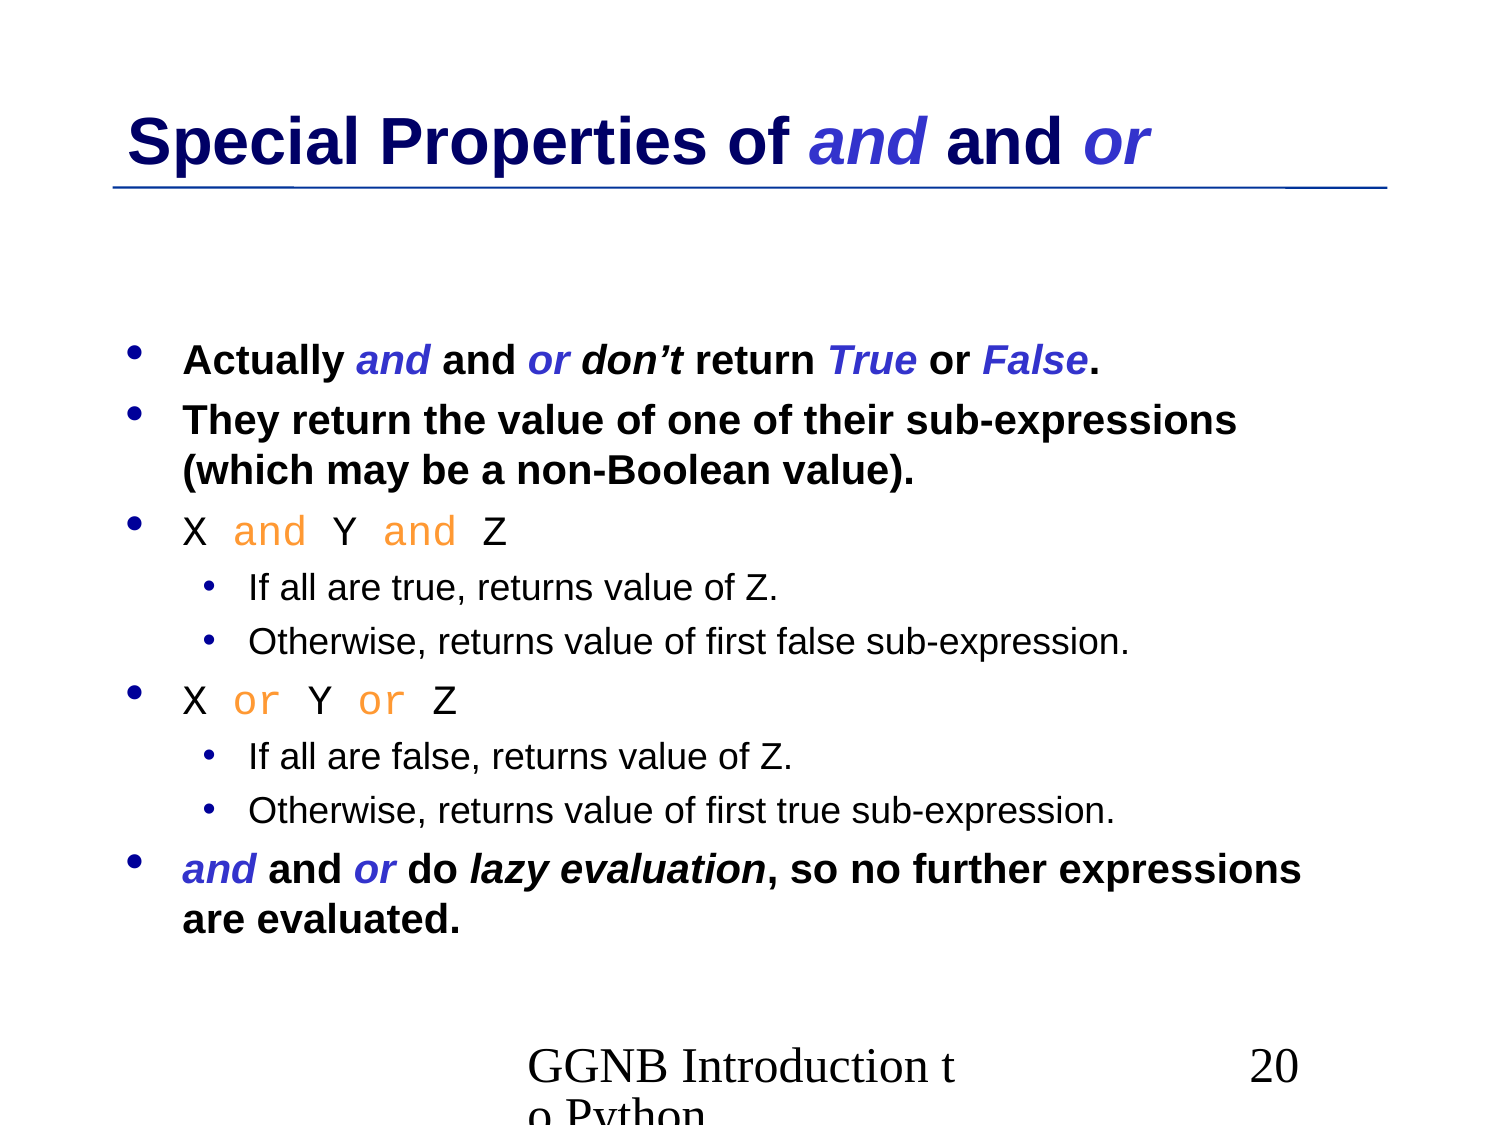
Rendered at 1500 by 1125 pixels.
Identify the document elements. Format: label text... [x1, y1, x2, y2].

title Special Properties of and and or [112, 89, 1388, 185]
list Actually and and or don’t return True or False. They return the value of one of their sub-expressions (which may be a non-Boolean value). X and Y and Z If all are true, returns value of Z. Otherwise, returns value of first false sub-expression. X or Y or Z If all are false, returns value of Z. Otherwise, returns value of first true sub-expression. and and or do lazy evaluation, so no further expressions are evaluated. [112, 324, 1388, 1013]
